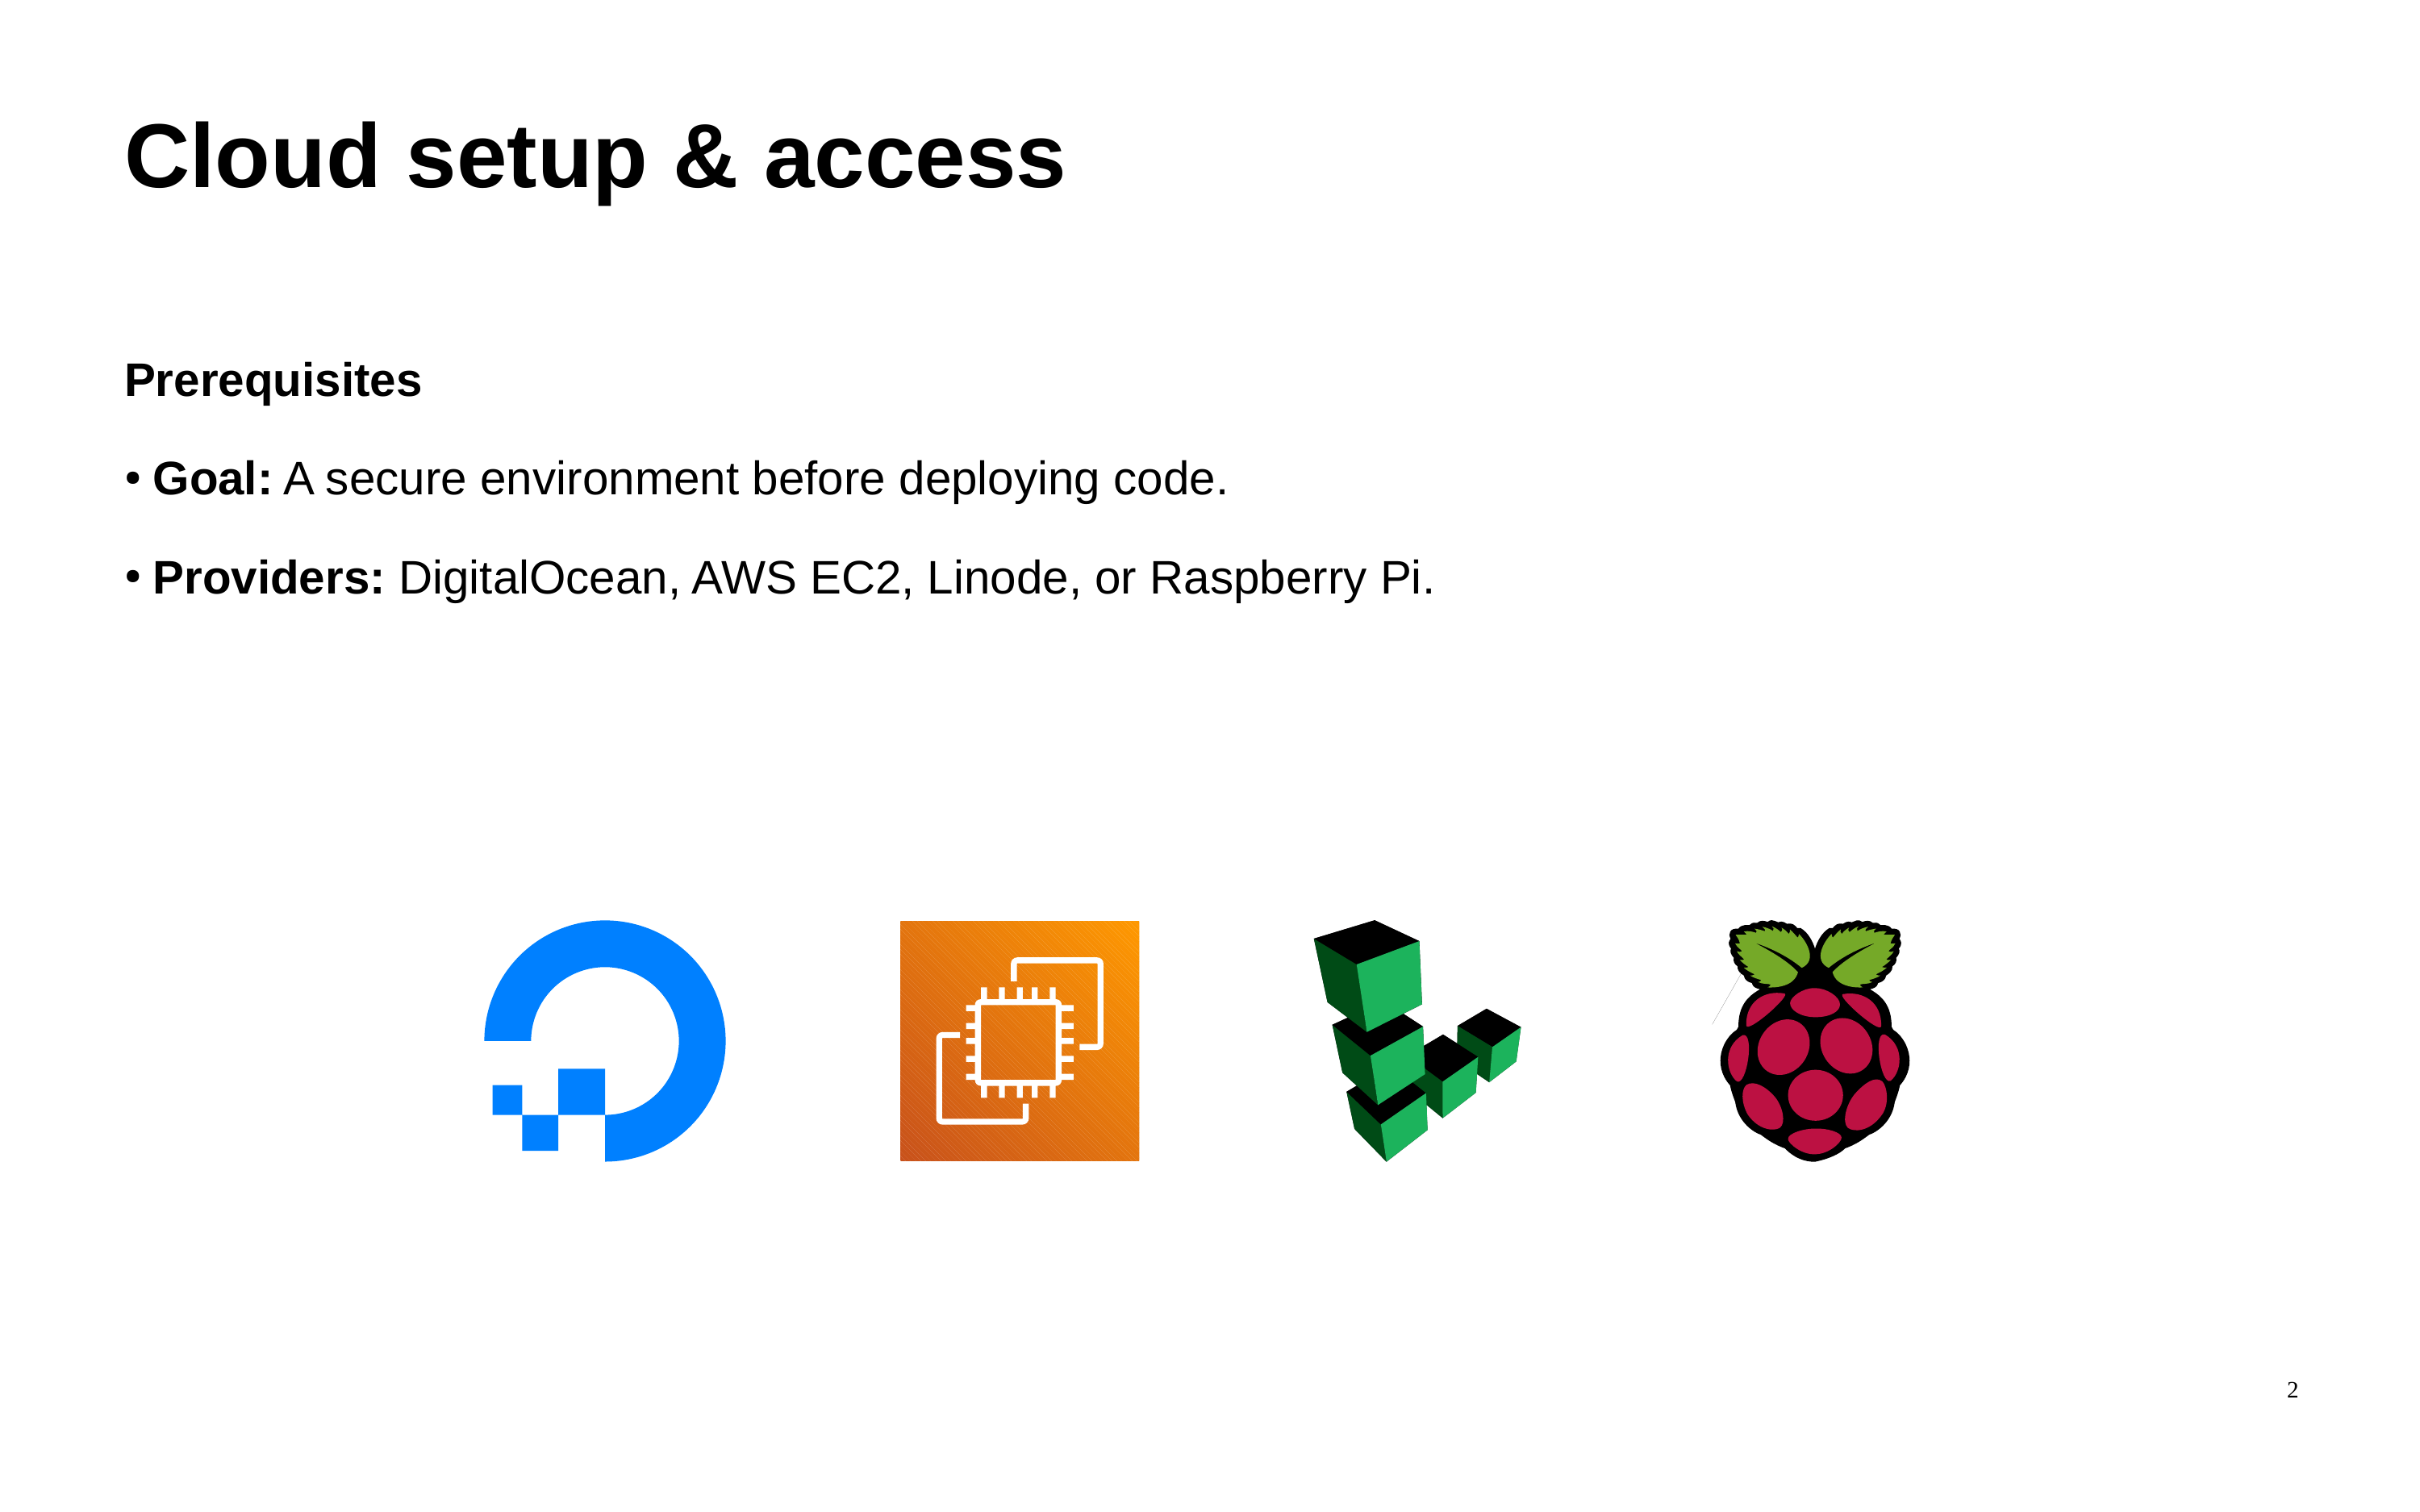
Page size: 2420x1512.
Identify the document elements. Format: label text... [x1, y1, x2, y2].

text_box Prerequisites Goal: A secure environment before deploying code. Providers: DigitalOcean, AWS EC2, Linode, or Raspberry Pi. [112, 322, 2027, 696]
picture [1313, 919, 1521, 1162]
picture [899, 919, 1141, 1162]
picture [484, 919, 727, 1162]
picture [1694, 919, 1937, 1162]
text_box Cloud setup & access [112, 61, 2173, 251]
